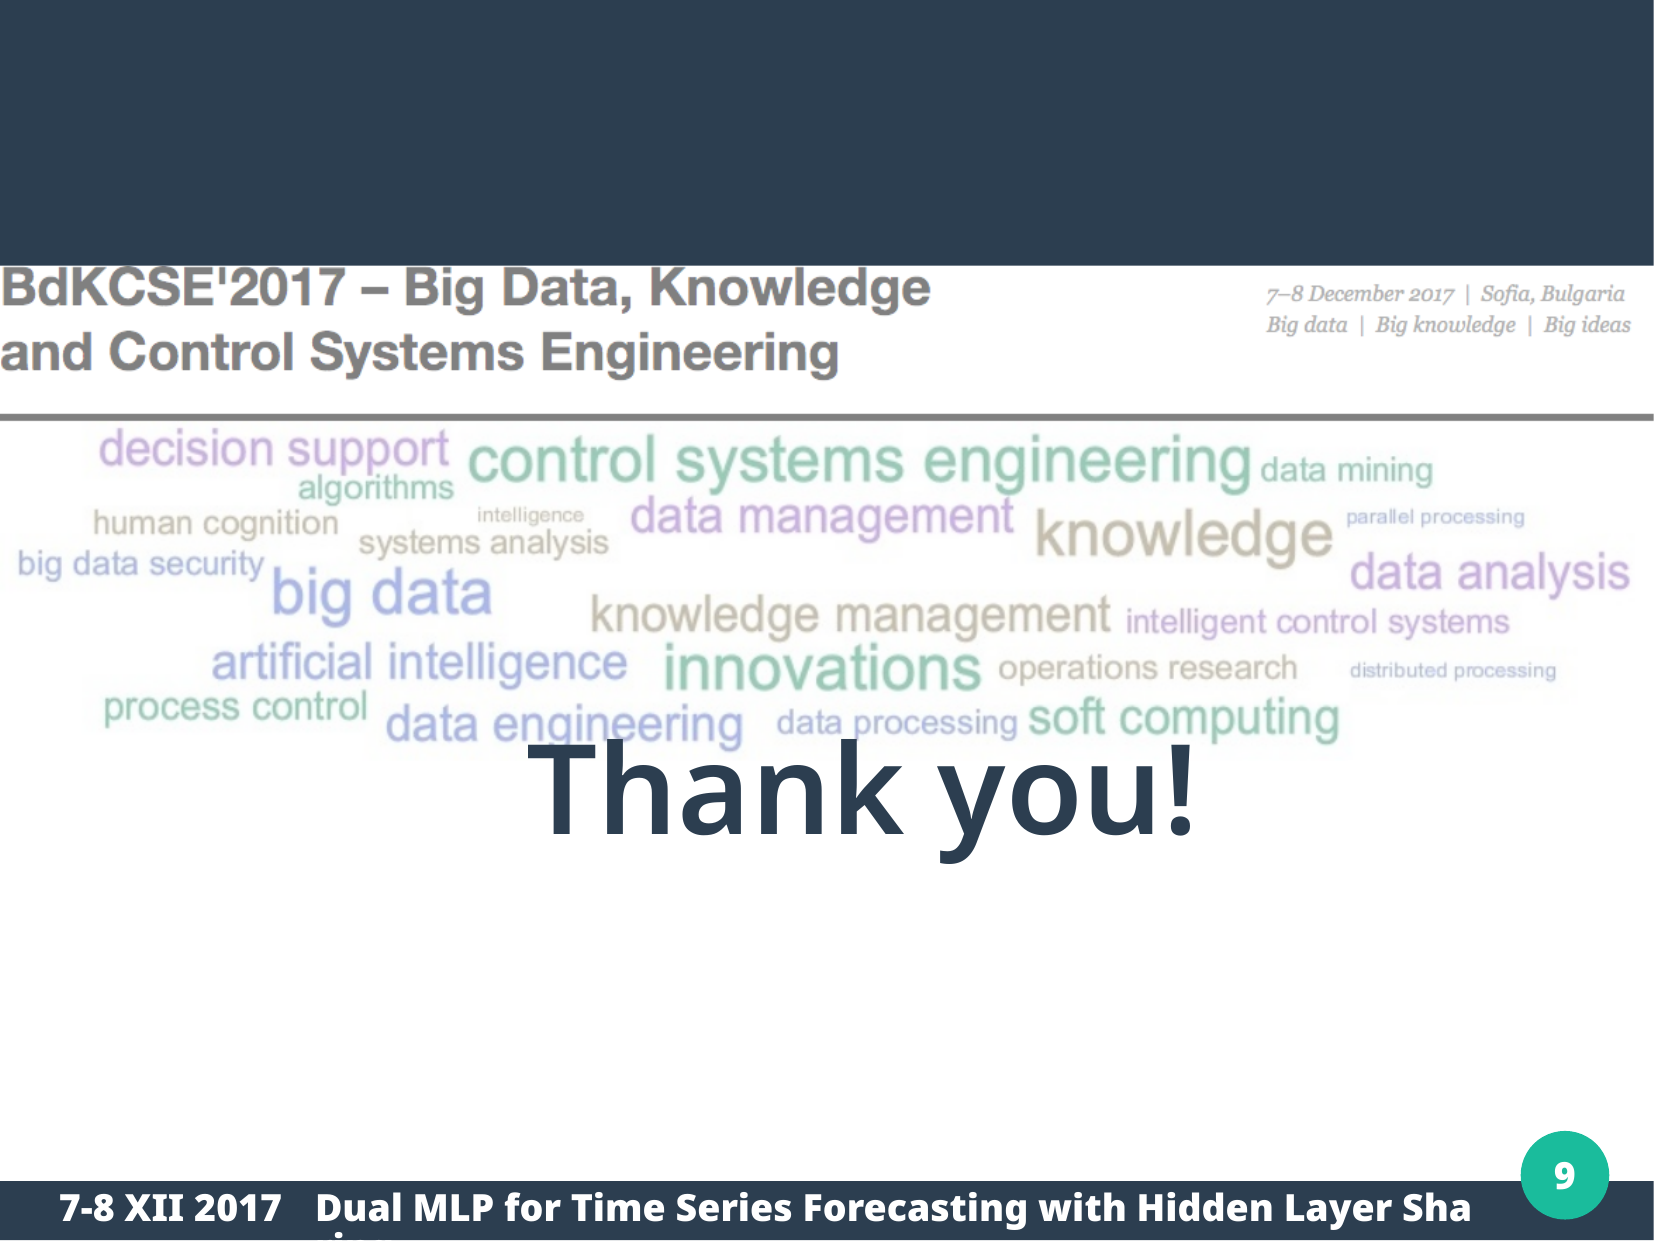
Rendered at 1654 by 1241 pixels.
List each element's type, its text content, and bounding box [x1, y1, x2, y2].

list Thank you! [59, 420, 1595, 1152]
picture [0, 266, 1654, 761]
